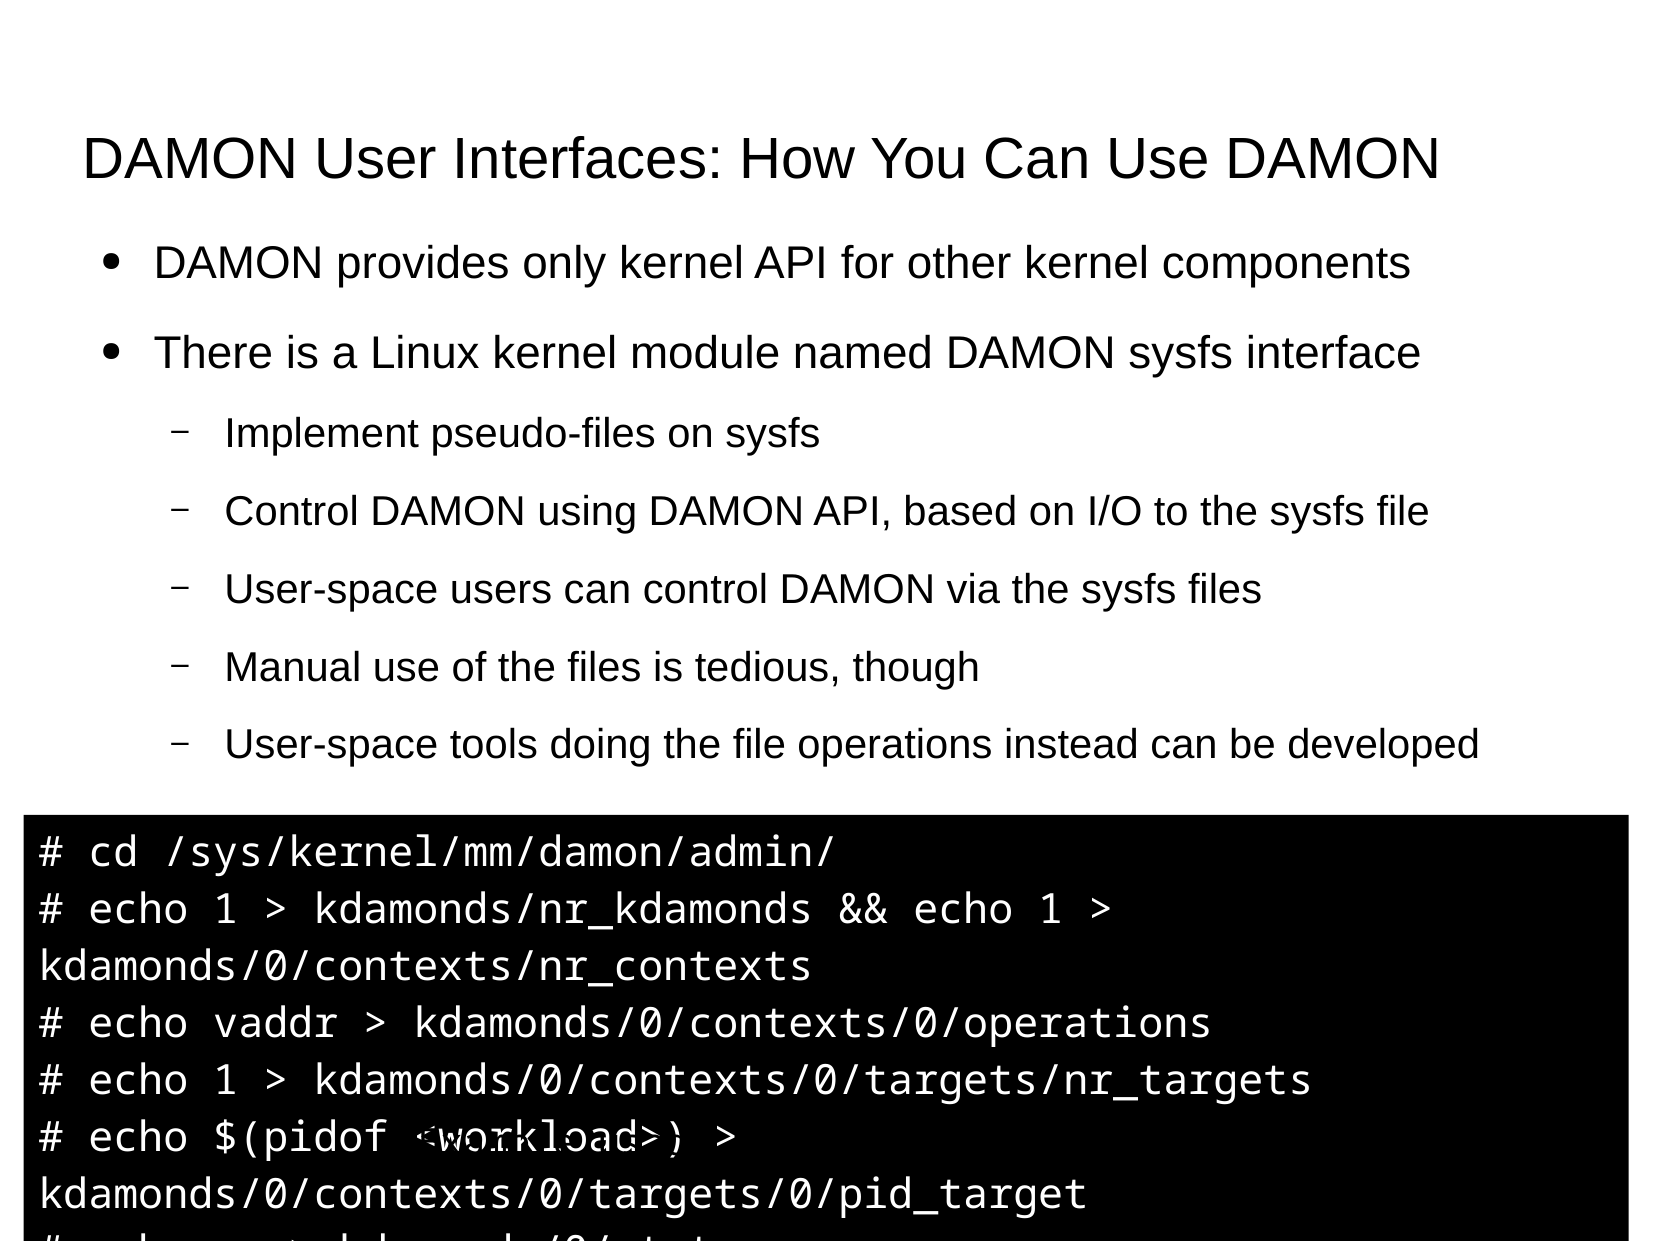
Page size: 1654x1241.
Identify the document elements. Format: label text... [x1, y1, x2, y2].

list DAMON provides only kernel API for other kernel components There is a Linux kernel module named DAMON sysfs interface Implement pseudo-files on sysfs Control DAMON using DAMON API, based on I/O to the sysfs file User-space users can control DAMON via the sysfs files Manual use of the files is tedious, though User-space tools doing the file operations instead can be developed [82, 236, 1571, 814]
text_box Example usage of DAMON sysfs interface [165, 1107, 1526, 1161]
title DAMON User Interfaces: How You Can Use DAMON [82, 108, 1571, 210]
text_box # cd /sys/kernel/mm/damon/admin/ # echo 1 > kdamonds/nr_kdamonds && echo 1 > kdamonds/0/contexts/nr_contexts # echo vaddr > kdamonds/0/contexts/0/operations # echo 1 > kdamonds/0/contexts/0/targets/nr_targets # echo $(pidof <workload>) > kdamonds/0/contexts/0/targets/0/pid_target # echo on > kdamonds/0/state [23, 814, 1629, 1089]
